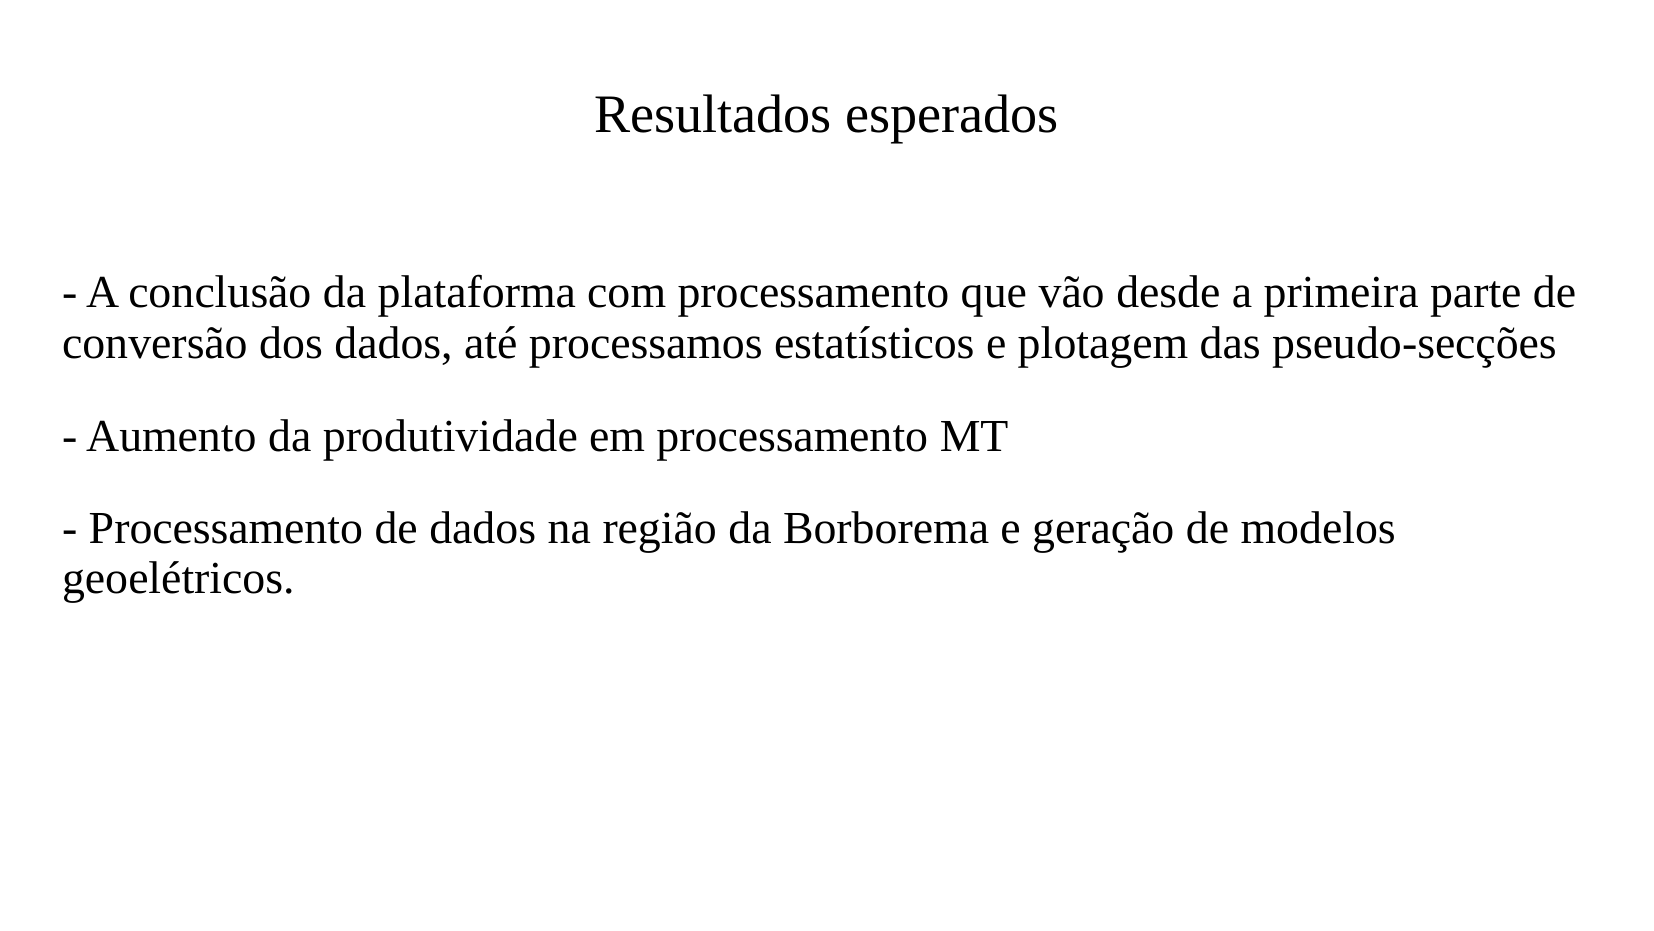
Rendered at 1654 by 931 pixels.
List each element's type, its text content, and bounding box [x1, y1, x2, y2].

title Resultados esperados [82, 37, 1571, 193]
text_box - A conclusão da plataforma com processamento que vão desde a primeira parte de conversão dos dados, até processamos estatísticos e plotagem das pseudo-secções - Aumento da produtividade em processamento MT - Processamento de dados na região da Borborema e geração de modelos geoelétricos. [47, 259, 1607, 663]
